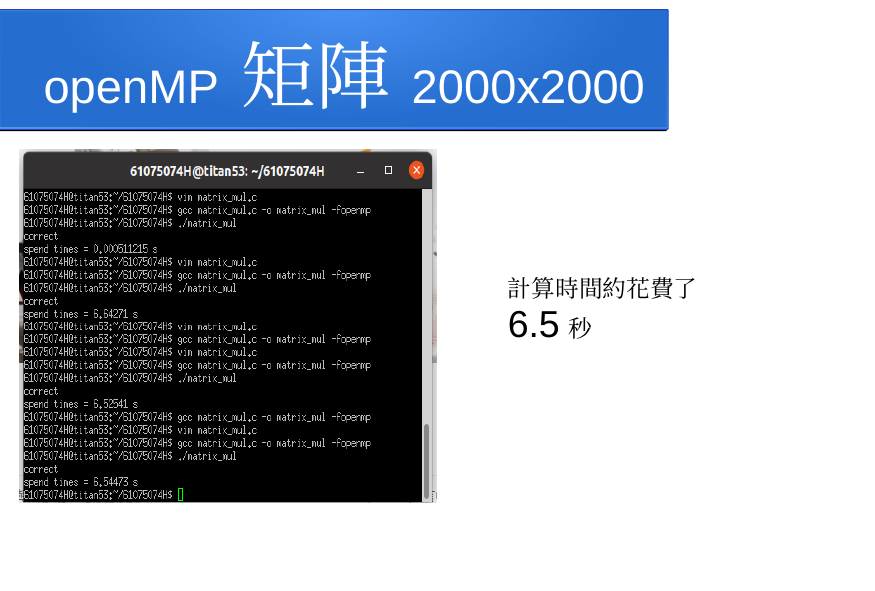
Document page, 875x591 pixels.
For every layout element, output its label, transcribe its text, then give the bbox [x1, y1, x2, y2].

picture [19, 149, 437, 503]
text_box 計算時間約花費了6.5秒 [493, 262, 725, 405]
title openMP 矩陣2000x2000 [43, 0, 653, 166]
